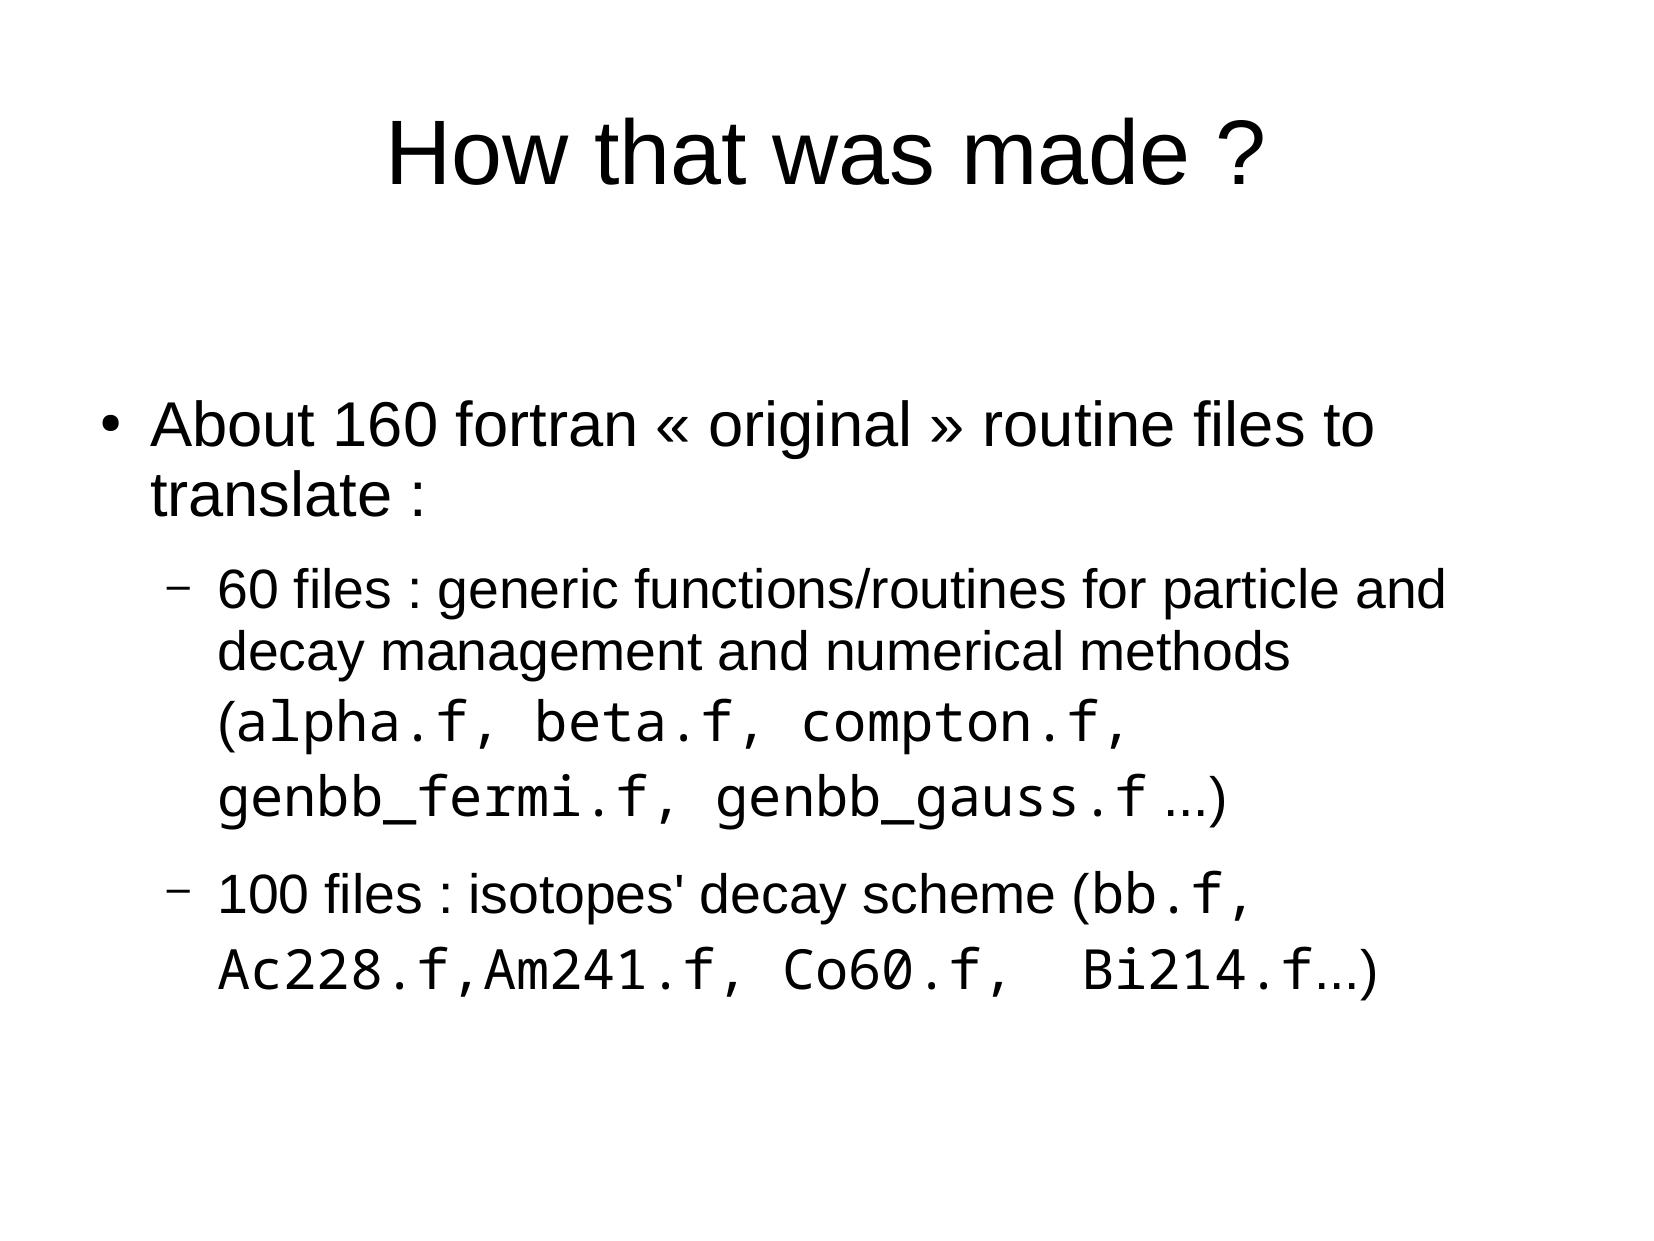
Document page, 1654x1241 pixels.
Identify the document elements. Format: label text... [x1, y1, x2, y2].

title How that was made ? [82, 49, 1571, 257]
list About 160 fortran « original » routine files to translate : 60 files : generic functions/routines for particle and decay management and numerical methods (alpha.f, beta.f, compton.f, genbb_fermi.f, genbb_gauss.f ...) 100 files : isotopes' decay scheme (bb.f, Ac228.f,Am241.f, Co60.f, Bi214.f...) [82, 290, 1538, 1010]
